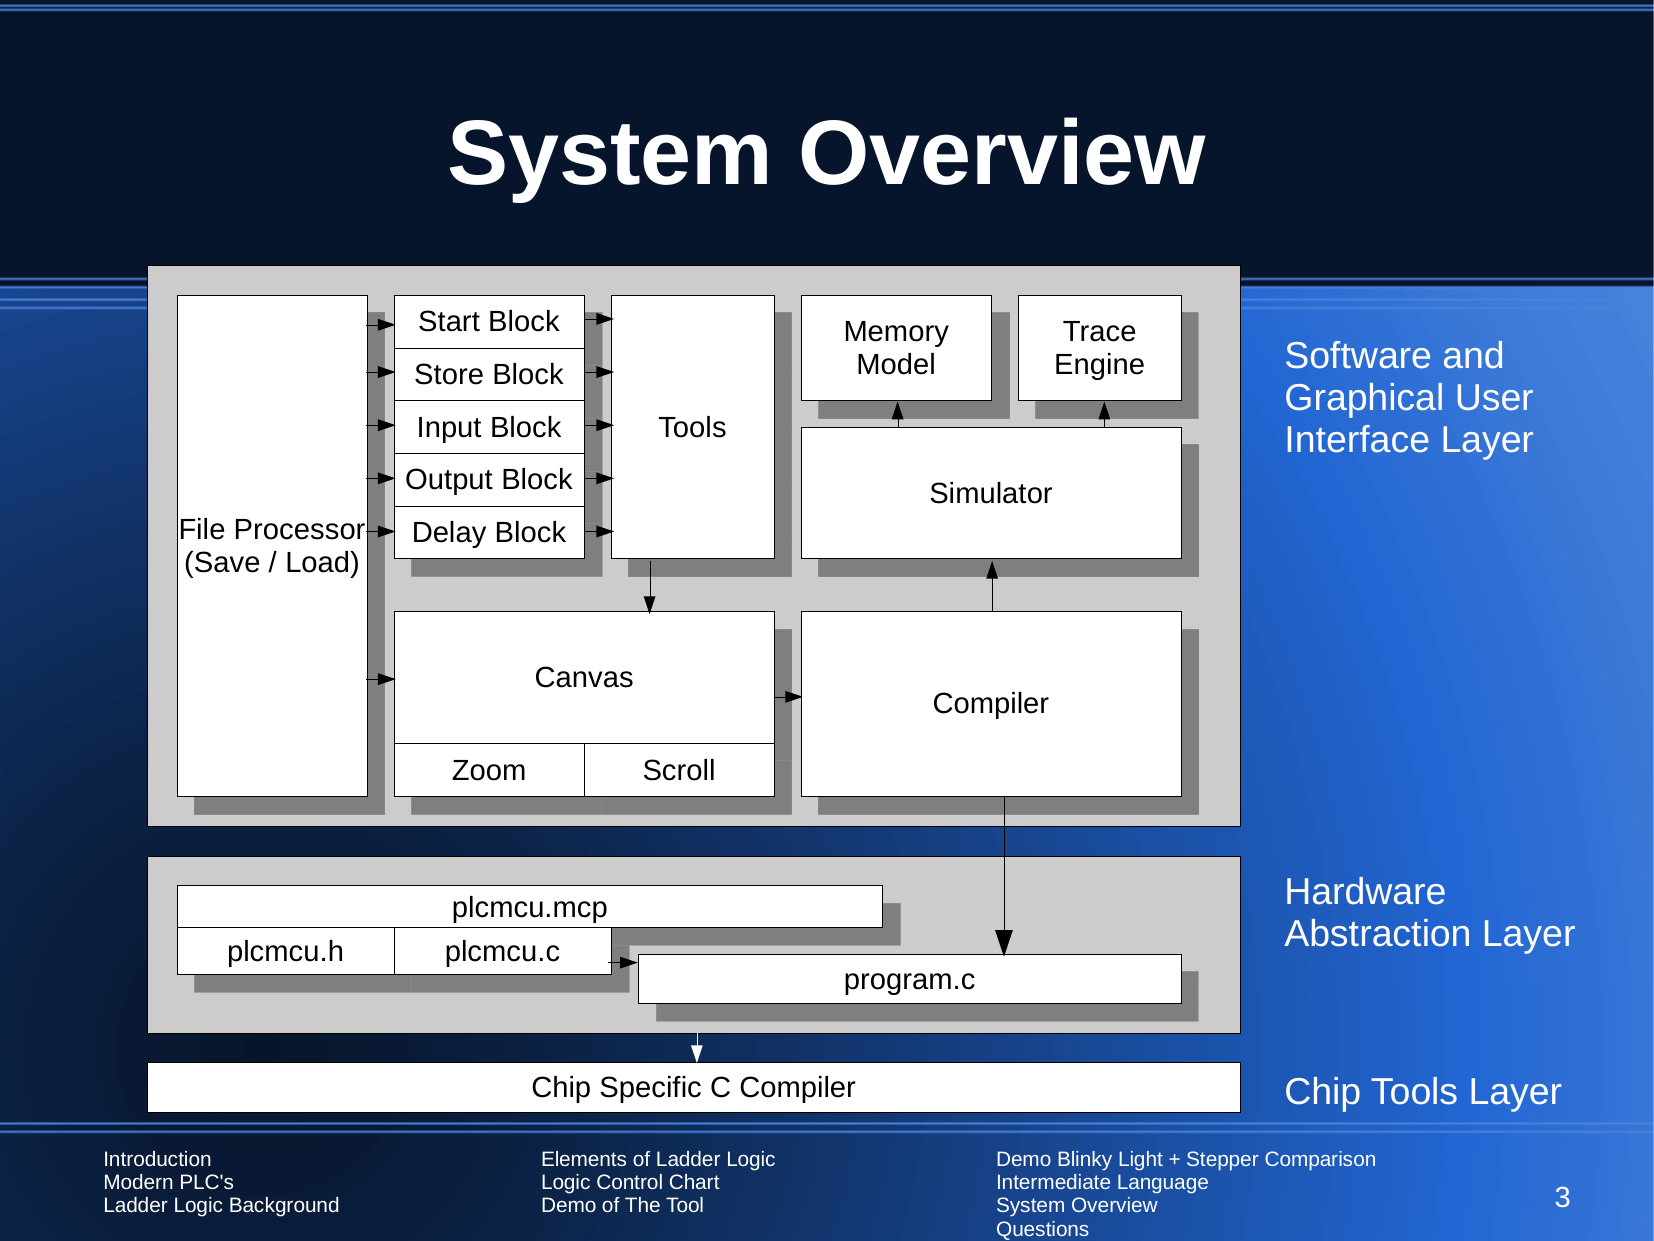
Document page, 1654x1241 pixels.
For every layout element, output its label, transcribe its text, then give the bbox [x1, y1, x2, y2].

text_box Tools [611, 295, 775, 559]
text_box Scroll [584, 743, 775, 797]
title System Overview [82, 49, 1571, 257]
text_box [147, 265, 1241, 827]
text_box Delay Block [394, 506, 585, 559]
text_box program.c [638, 954, 1182, 1004]
text_box Zoom [394, 743, 584, 797]
text_box Chip Specific C Compiler [147, 1062, 1241, 1113]
text_box Input Block [394, 400, 585, 453]
text_box Output Block [394, 453, 585, 506]
text_box [585, 373, 611, 425]
text_box Software and Graphical User Interface Layer [1269, 327, 1595, 469]
text_box Memory Model [801, 295, 992, 401]
text_box [585, 320, 611, 372]
text_box Simulator [801, 427, 1182, 559]
text_box Start Block [394, 295, 585, 348]
text_box [368, 373, 394, 425]
text_box [585, 479, 611, 531]
text_box Store Block [394, 348, 585, 400]
text_box plcmcu.mcp [177, 885, 883, 928]
text_box plcmcu.h [177, 927, 394, 975]
text_box Trace Engine [1018, 295, 1182, 401]
text_box [368, 426, 394, 478]
text_box plcmcu.c [394, 927, 612, 975]
text_box File Processor (Save / Load) [177, 295, 368, 797]
text_box Canvas [394, 611, 775, 743]
text_box Chip Tools Layer [1269, 1062, 1595, 1120]
text_box Compiler [801, 611, 1182, 797]
text_box [368, 479, 394, 531]
text_box [585, 426, 611, 478]
text_box [147, 856, 1241, 1034]
text_box [368, 326, 394, 372]
picture [0, 0, 1654, 1241]
text_box Hardware Abstraction Layer [1269, 863, 1595, 963]
